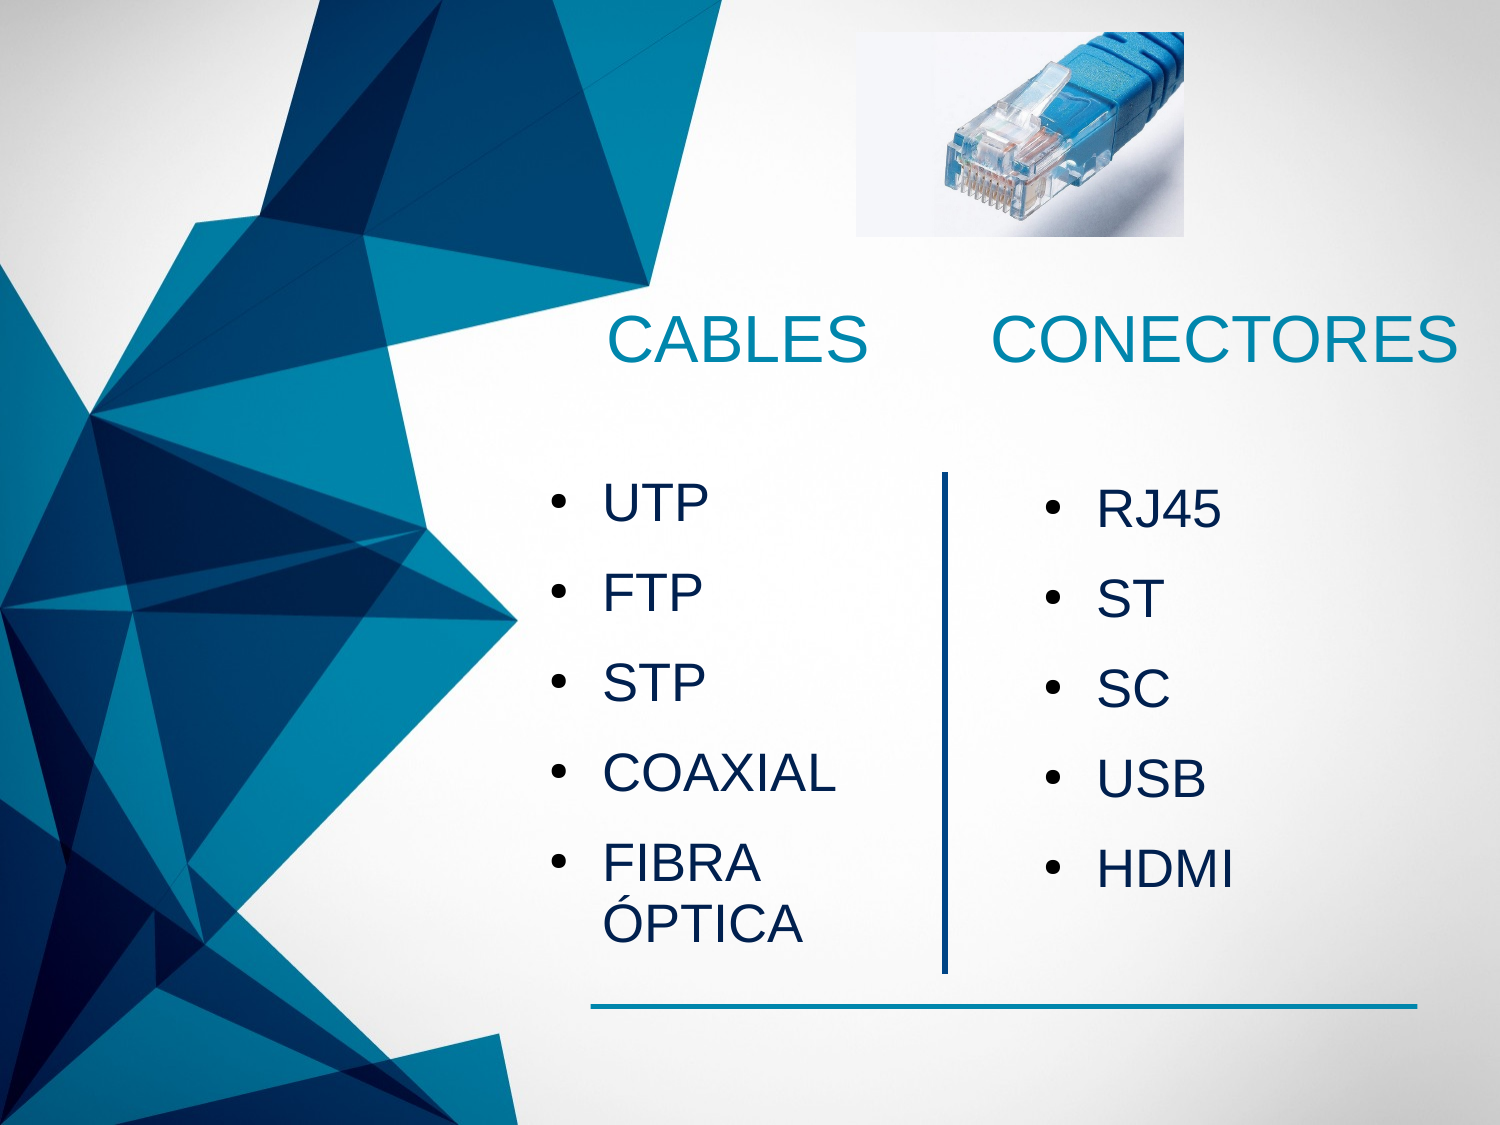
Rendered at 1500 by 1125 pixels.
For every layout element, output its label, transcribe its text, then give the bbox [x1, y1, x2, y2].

picture [0, 0, 1500, 1125]
list UTP FTP STP COAXIAL FIBRA ÓPTICA [531, 472, 975, 976]
list RJ45 ST SC USB HDMI [1025, 478, 1469, 1012]
title CABLES [590, 265, 886, 414]
title CONECTORES [974, 265, 1477, 414]
